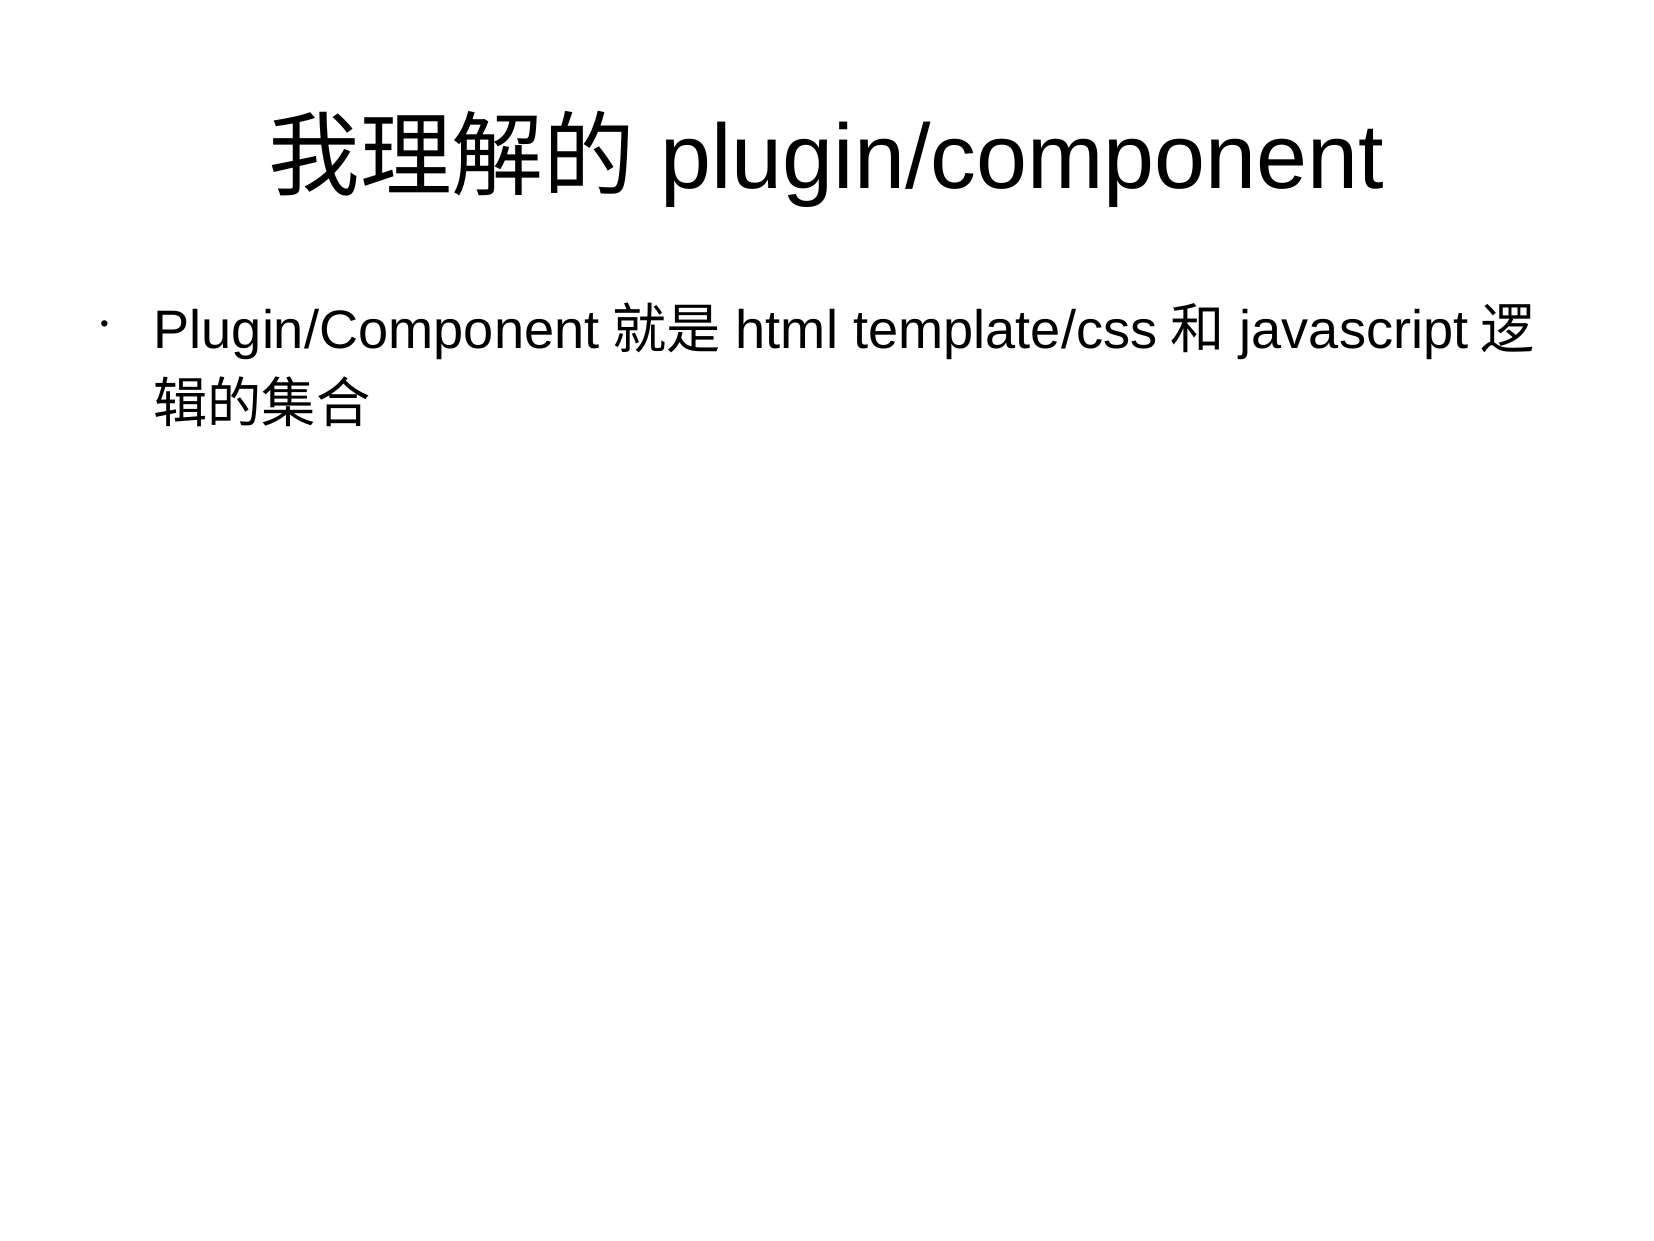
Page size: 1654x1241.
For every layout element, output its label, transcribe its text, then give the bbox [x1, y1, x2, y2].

title 我理解的plugin/component [82, 49, 1571, 257]
list Plugin/Component就是html template/css和javascript逻辑的集合 [82, 290, 1571, 1109]
